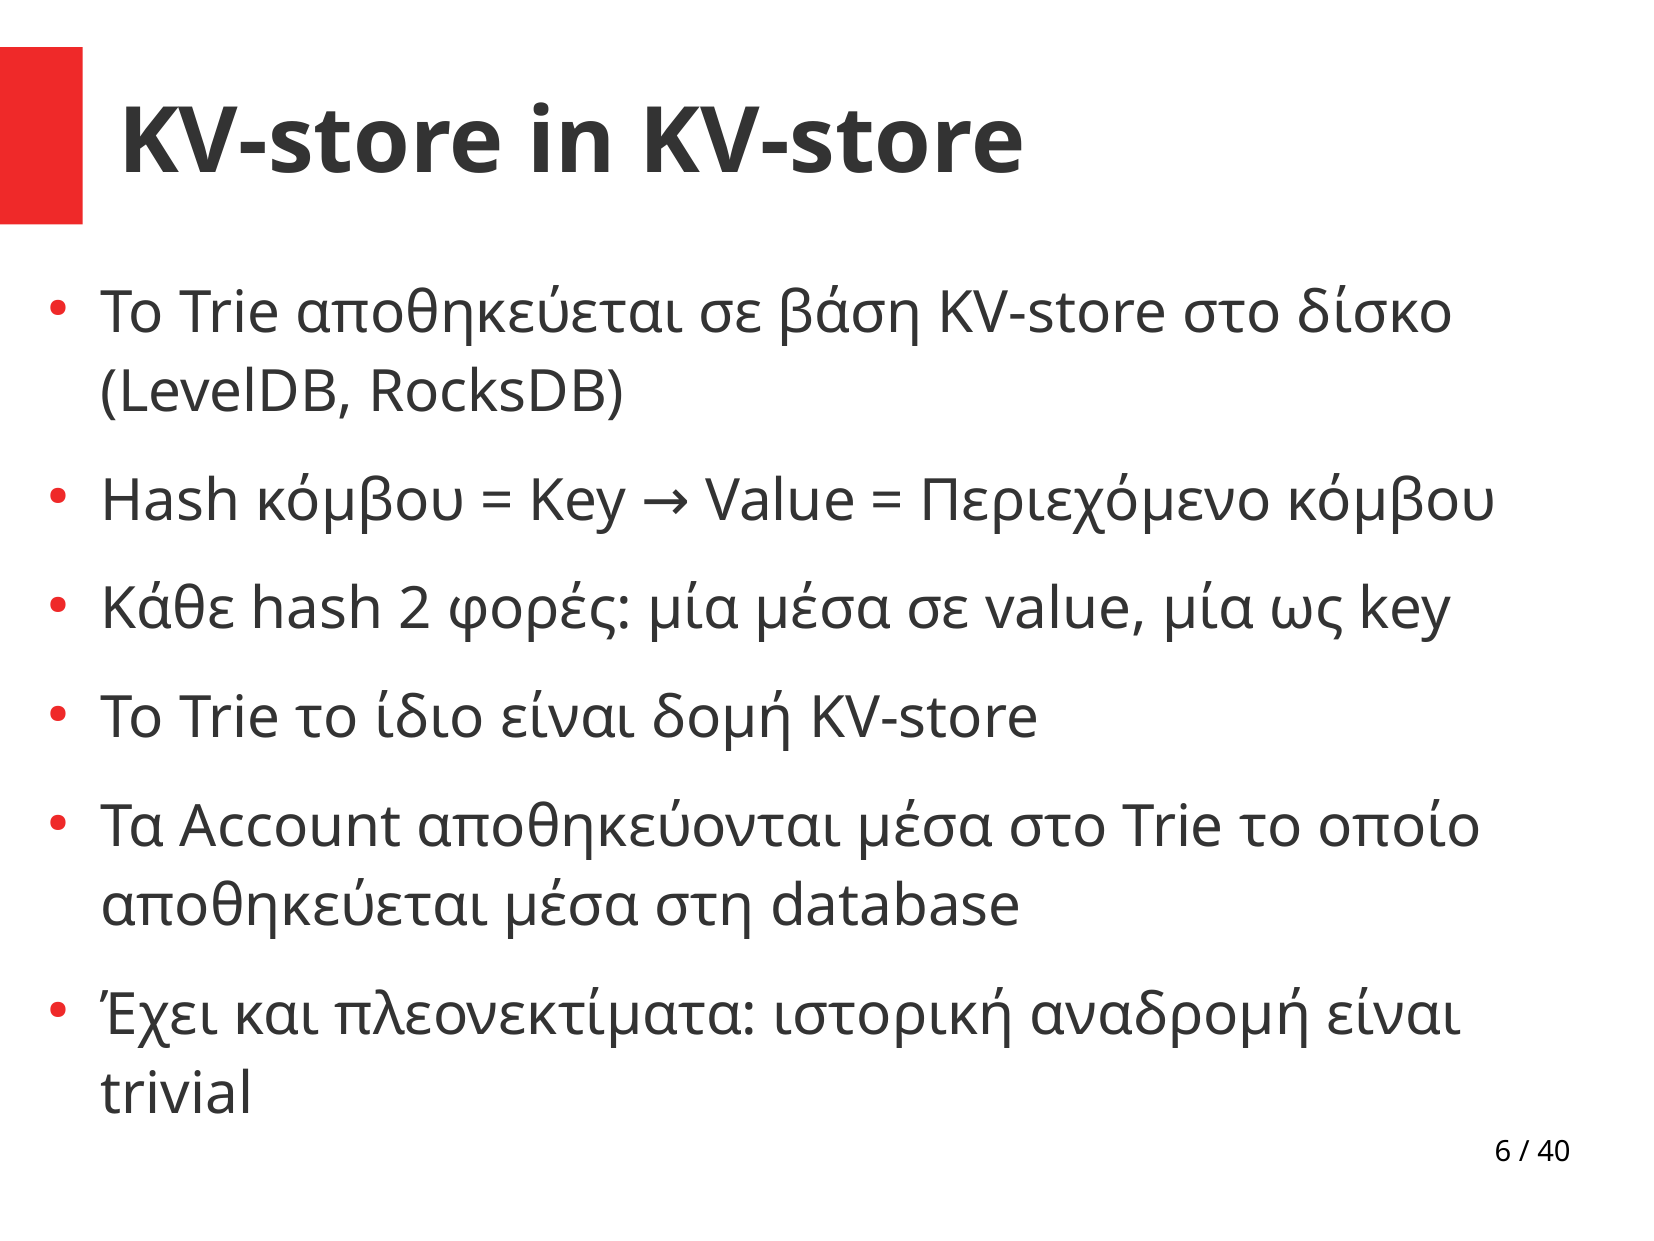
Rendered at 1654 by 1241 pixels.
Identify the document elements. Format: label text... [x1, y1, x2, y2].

list Το Trie αποθηκεύεται σε βάση KV-store στο δίσκο (LevelDB, RocksDB) Hash κόμβου = Key → Value = Περιεχόμενο κόμβου Κάθε hash 2 φορές: μία μέσα σε value, μία ως key Το Trie το ίδιο είναι δομή KV-store Τα Account αποθηκεύονται μέσα στο Trie το οποίο αποθηκεύεται μέσα στη database Έχει και πλεονεκτίματα: ιστορική αναδρομή είναι trivial [30, 270, 1621, 1096]
title KV-store in KV-store [118, 33, 1571, 241]
